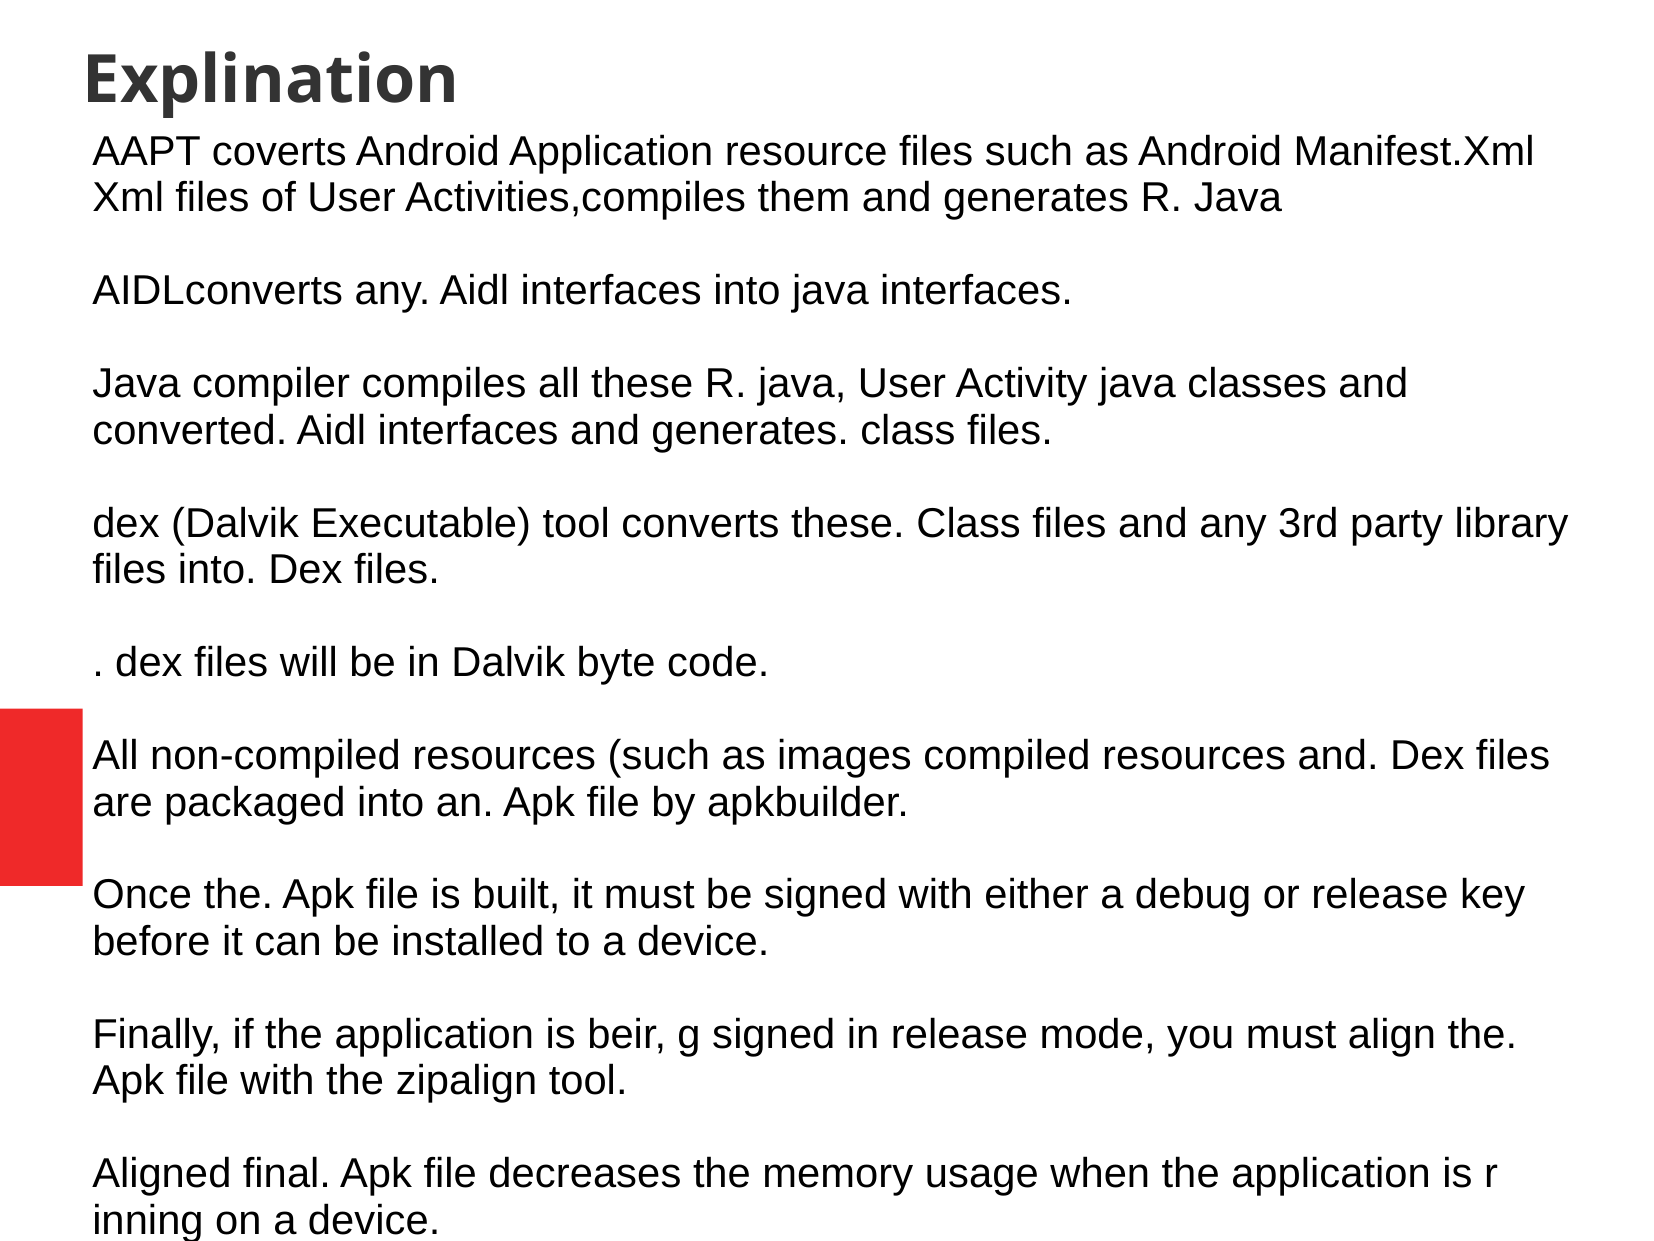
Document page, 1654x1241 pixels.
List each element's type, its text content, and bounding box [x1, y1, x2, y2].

title Explination [82, 23, 1489, 130]
subtitle AAPT coverts Android Application resource files such as Android Manifest.Xml Xml files of User Activities,compiles them and generates R. Java AIDLconverts any. Aidl interfaces into java interfaces. Java compiler compiles all these R. java, User Activity java classes and converted. Aidl interfaces and generates. class files. dex (Dalvik Executable) tool converts these. Class files and any 3rd party library files into. Dex files. . dex files will be in Dalvik byte code. All non-compiled resources (such as images compiled resources and. Dex files are packaged into an. Apk file by apkbuilder. Once the. Apk file is built, it must be signed with either a debug or release key before it can be installed to a device. Finally, if the application is beir, g signed in release mode, you must align the. Apk file with the zipalign tool. Aligned final. Apk file decreases the memory usage when the application is r inning on a device. [92, 127, 1581, 1241]
